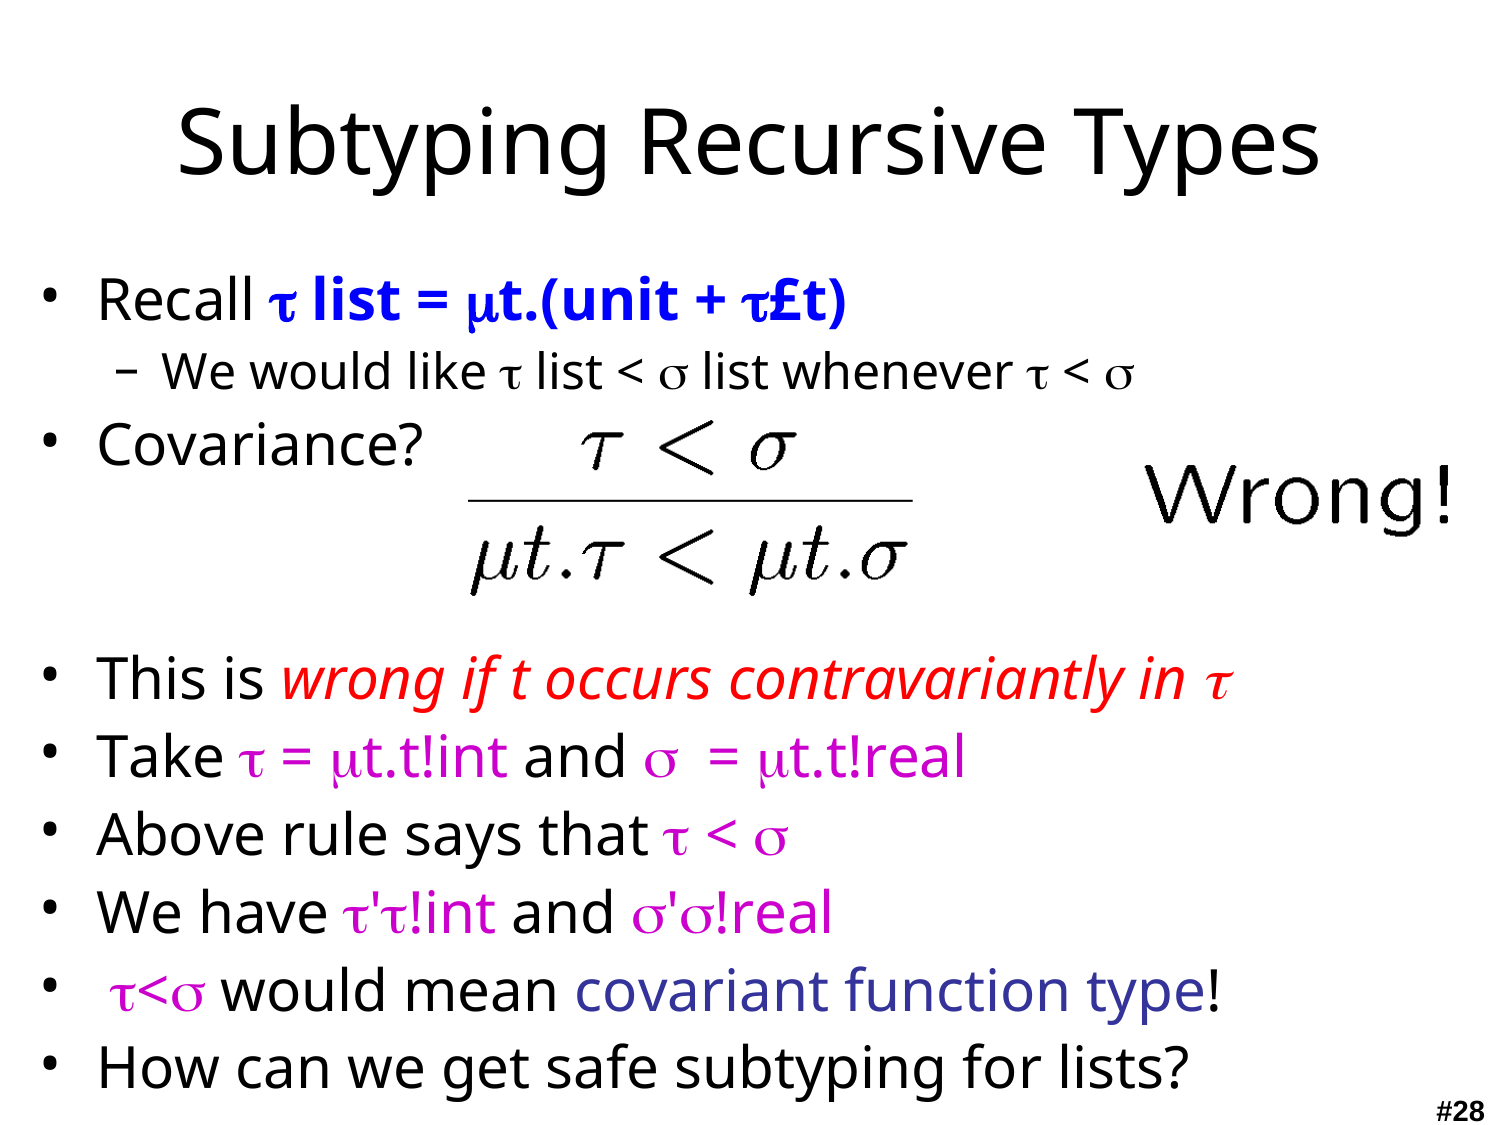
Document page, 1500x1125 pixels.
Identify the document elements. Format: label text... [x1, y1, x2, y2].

picture [467, 417, 1450, 601]
list Recall  list = t.(unit + £t) We would like  list <  list whenever  <  Covariance? This is wrong if t occurs contravariantly in  Take  = t.t!int and = t.t!real Above rule says that  <  We have '!int and '!real < would mean covariant function type! How can we get safe subtyping for lists? [24, 262, 1476, 1101]
title Subtyping Recursive Types [24, 45, 1476, 233]
